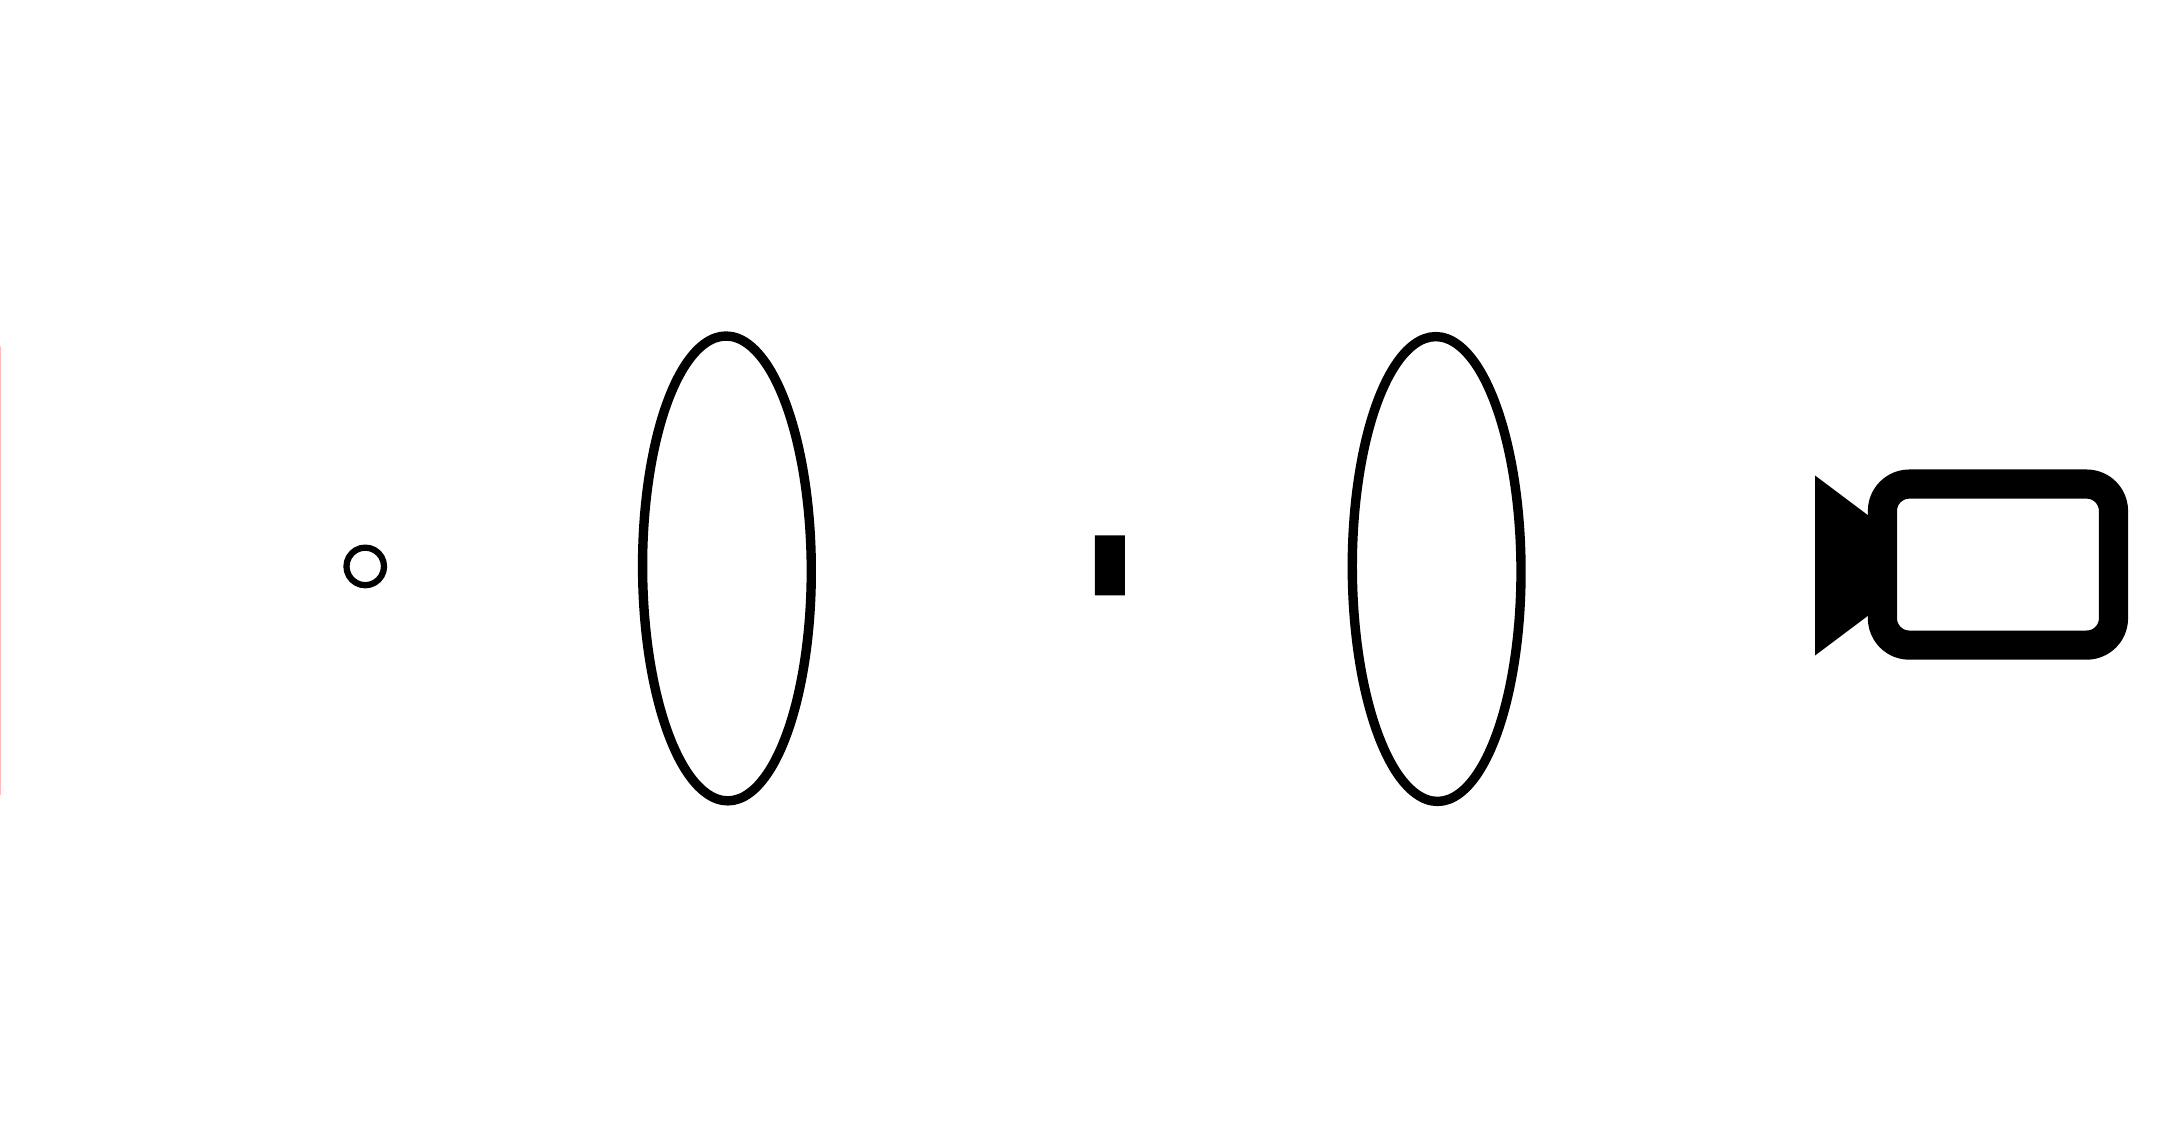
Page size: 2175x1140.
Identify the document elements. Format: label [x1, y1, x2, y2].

text_box [642, 336, 812, 801]
text_box [1094, 535, 1125, 596]
text_box [1815, 475, 1876, 656]
text_box [1352, 336, 1522, 802]
text_box [1882, 484, 2114, 646]
